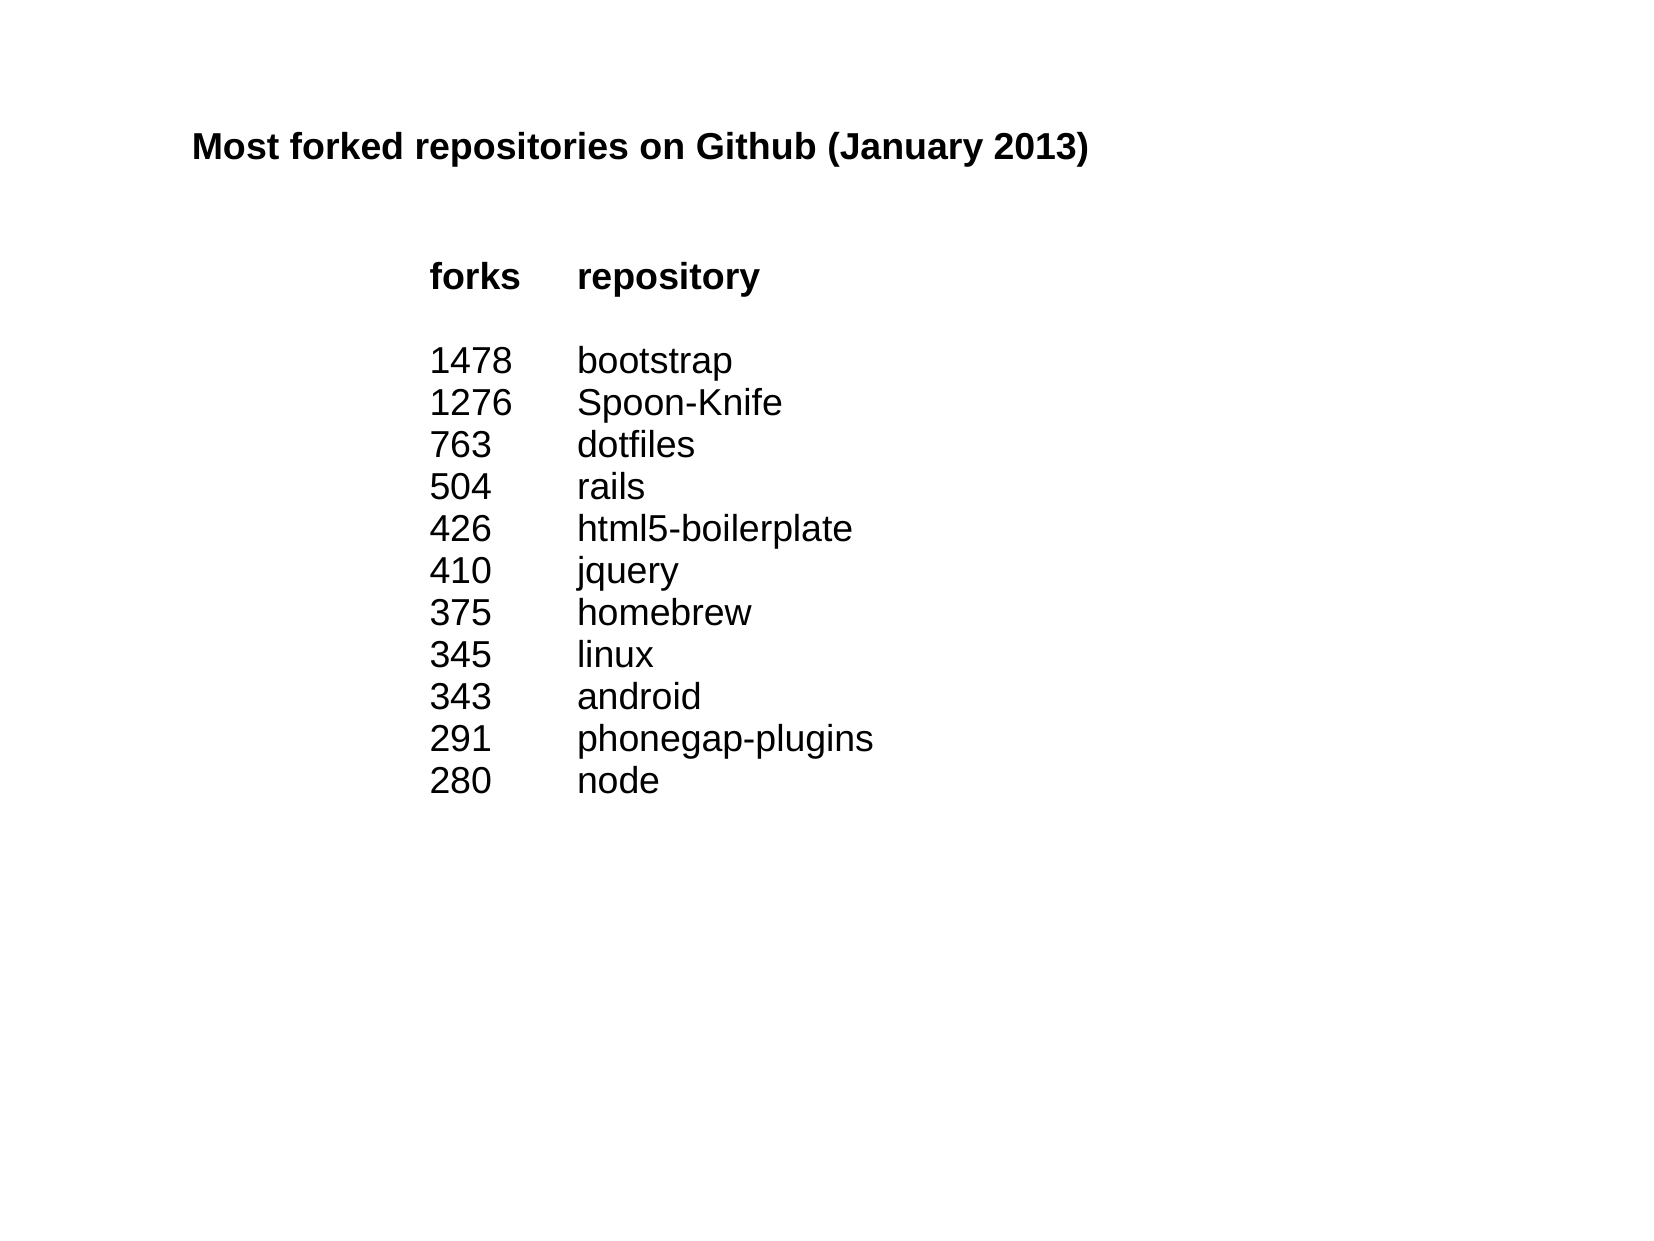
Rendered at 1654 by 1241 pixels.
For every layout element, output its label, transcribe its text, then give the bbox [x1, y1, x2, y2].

text_box forks repository 1478 bootstrap 1276 Spoon-Knife 763 dotfiles 504 rails 426 html5-boilerplate 410 jquery 375 homebrew 345 linux 343 android 291 phonegap-plugins 280 node [414, 248, 1123, 934]
text_box Most forked repositories on Github (January 2013) [177, 118, 1106, 175]
